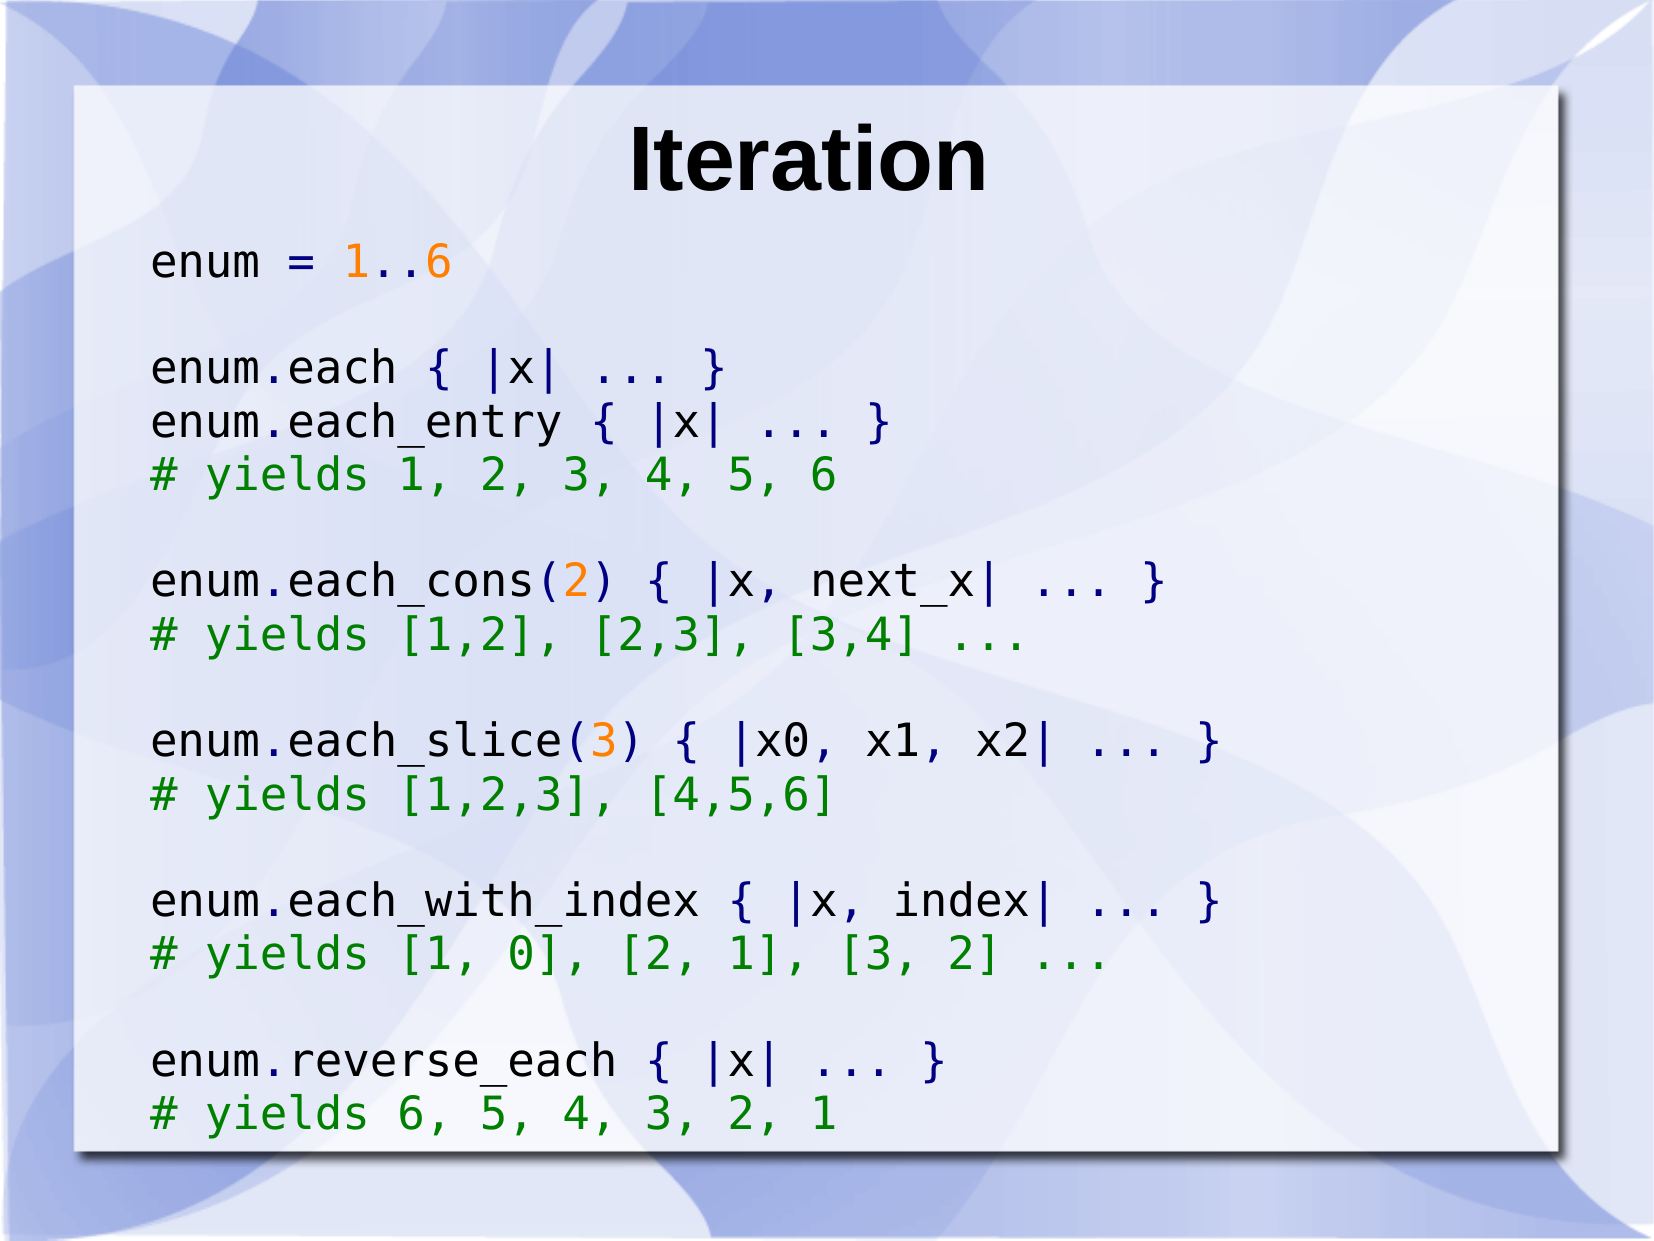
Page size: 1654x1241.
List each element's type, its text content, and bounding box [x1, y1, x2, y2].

picture [0, 0, 1654, 1241]
title Iteration [82, 55, 1536, 263]
text_box enum = 1..6 enum.each { |x| ... } enum.each_entry { |x| ... } # yields 1, 2, 3, 4, 5, 6 enum.each_cons(2) { |x, next_x| ... } # yields [1,2], [2,3], [3,4] ... enum.each_slice(3) { |x0, x1, x2| ... } # yields [1,2,3], [4,5,6] enum.each_with_index { |x, index| ... } # yields [1, 0], [2, 1], [3, 2] ... enum.reverse_each { |x| ... } # yields 6, 5, 4, 3, 2, 1 [150, 234, 1411, 1194]
